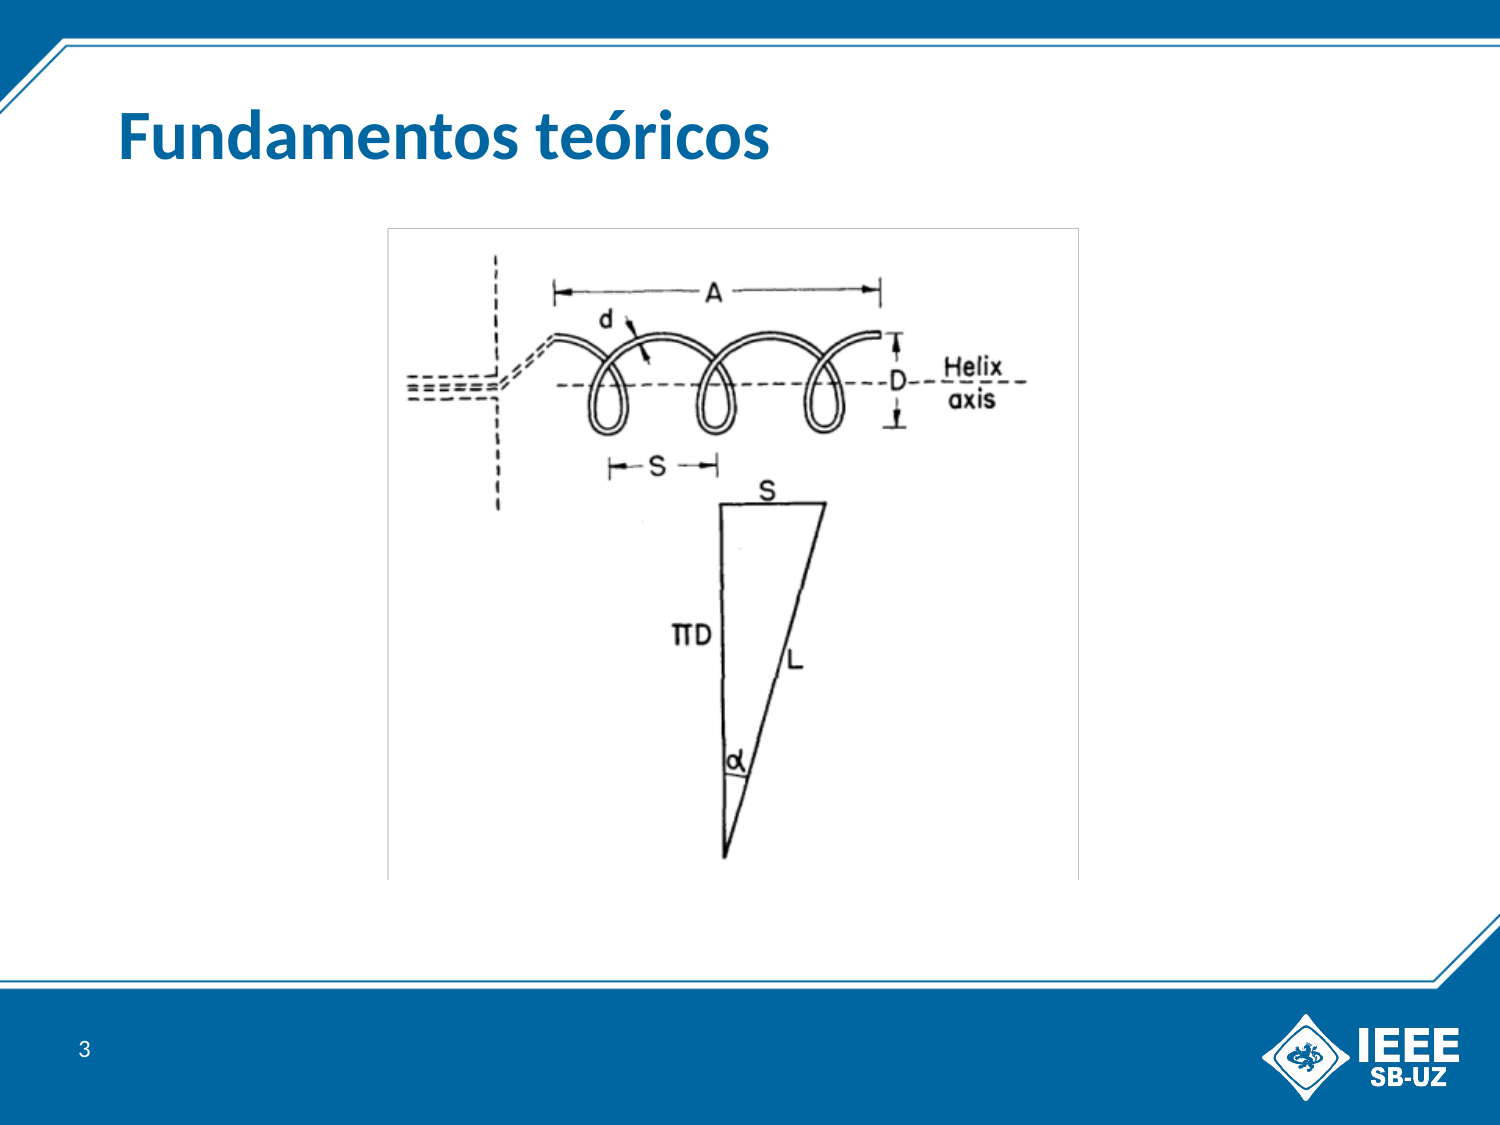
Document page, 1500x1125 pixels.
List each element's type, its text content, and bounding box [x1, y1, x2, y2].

picture [0, 0, 1500, 115]
picture [357, 224, 1126, 880]
slide_number <number> [63, 1017, 143, 1078]
title Fundamentos teóricos [103, 91, 1397, 182]
picture [0, 913, 1500, 1125]
